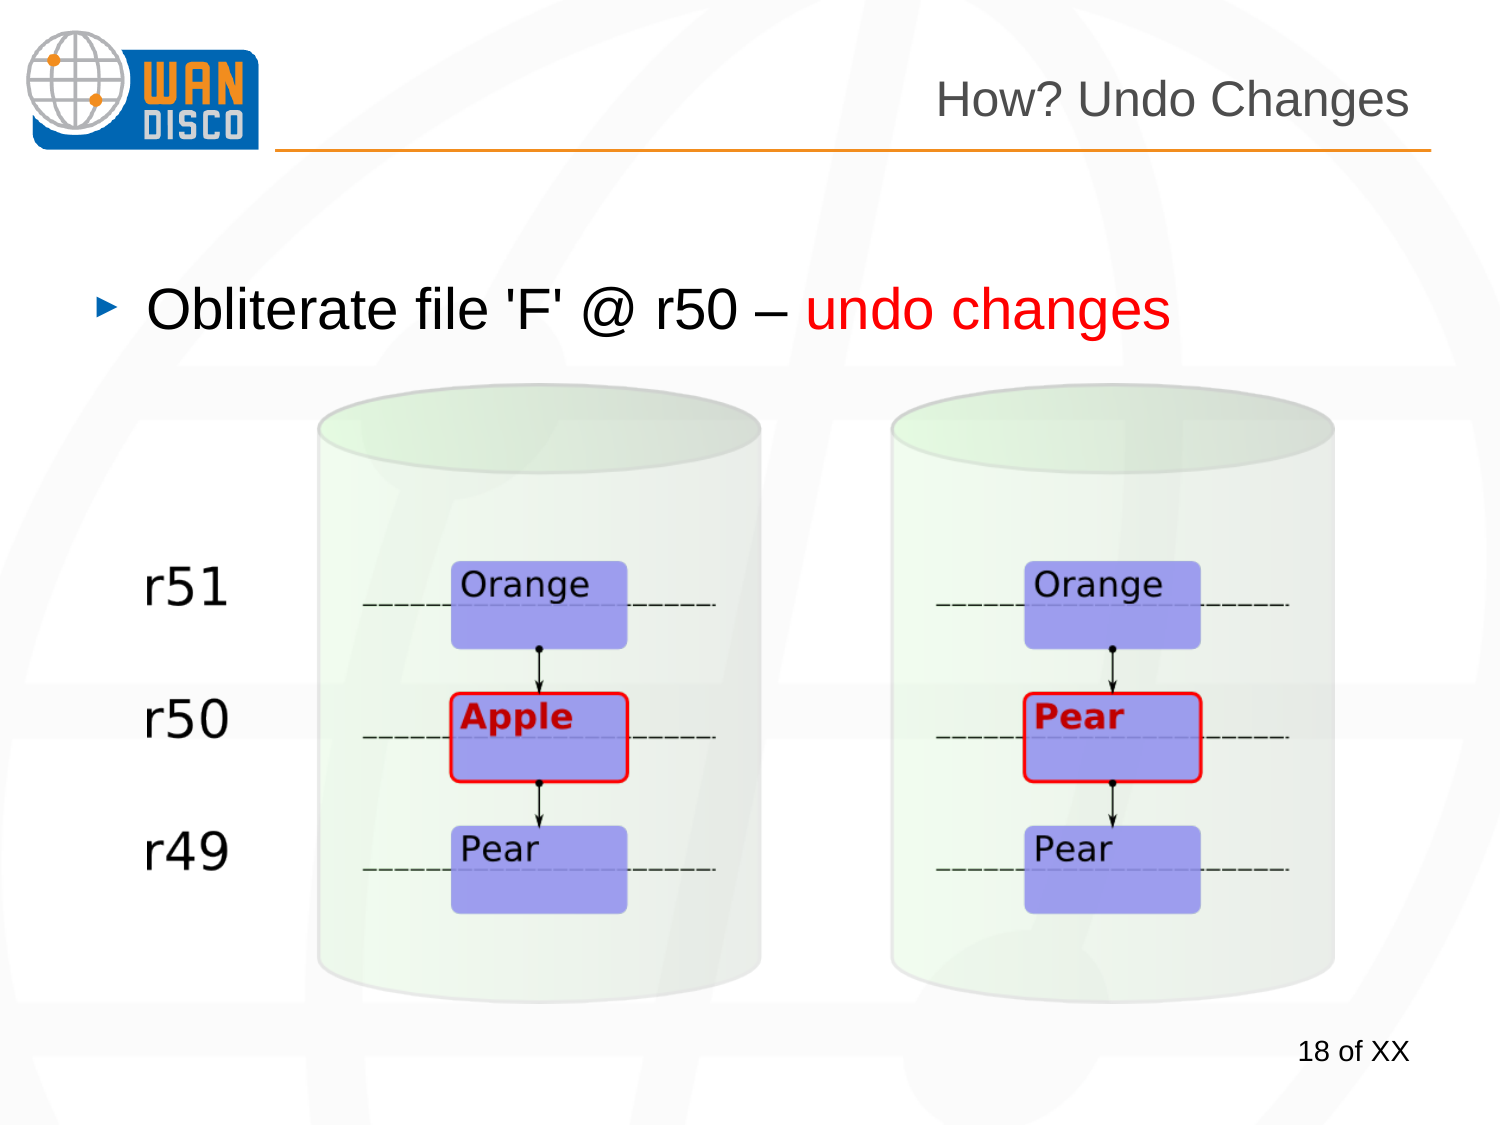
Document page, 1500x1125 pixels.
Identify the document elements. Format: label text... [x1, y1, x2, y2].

list Obliterate file 'F' @ r50 – undo changes [75, 263, 1425, 1006]
picture [0, 0, 1500, 1125]
title How? Undo Changes [265, 37, 1425, 156]
